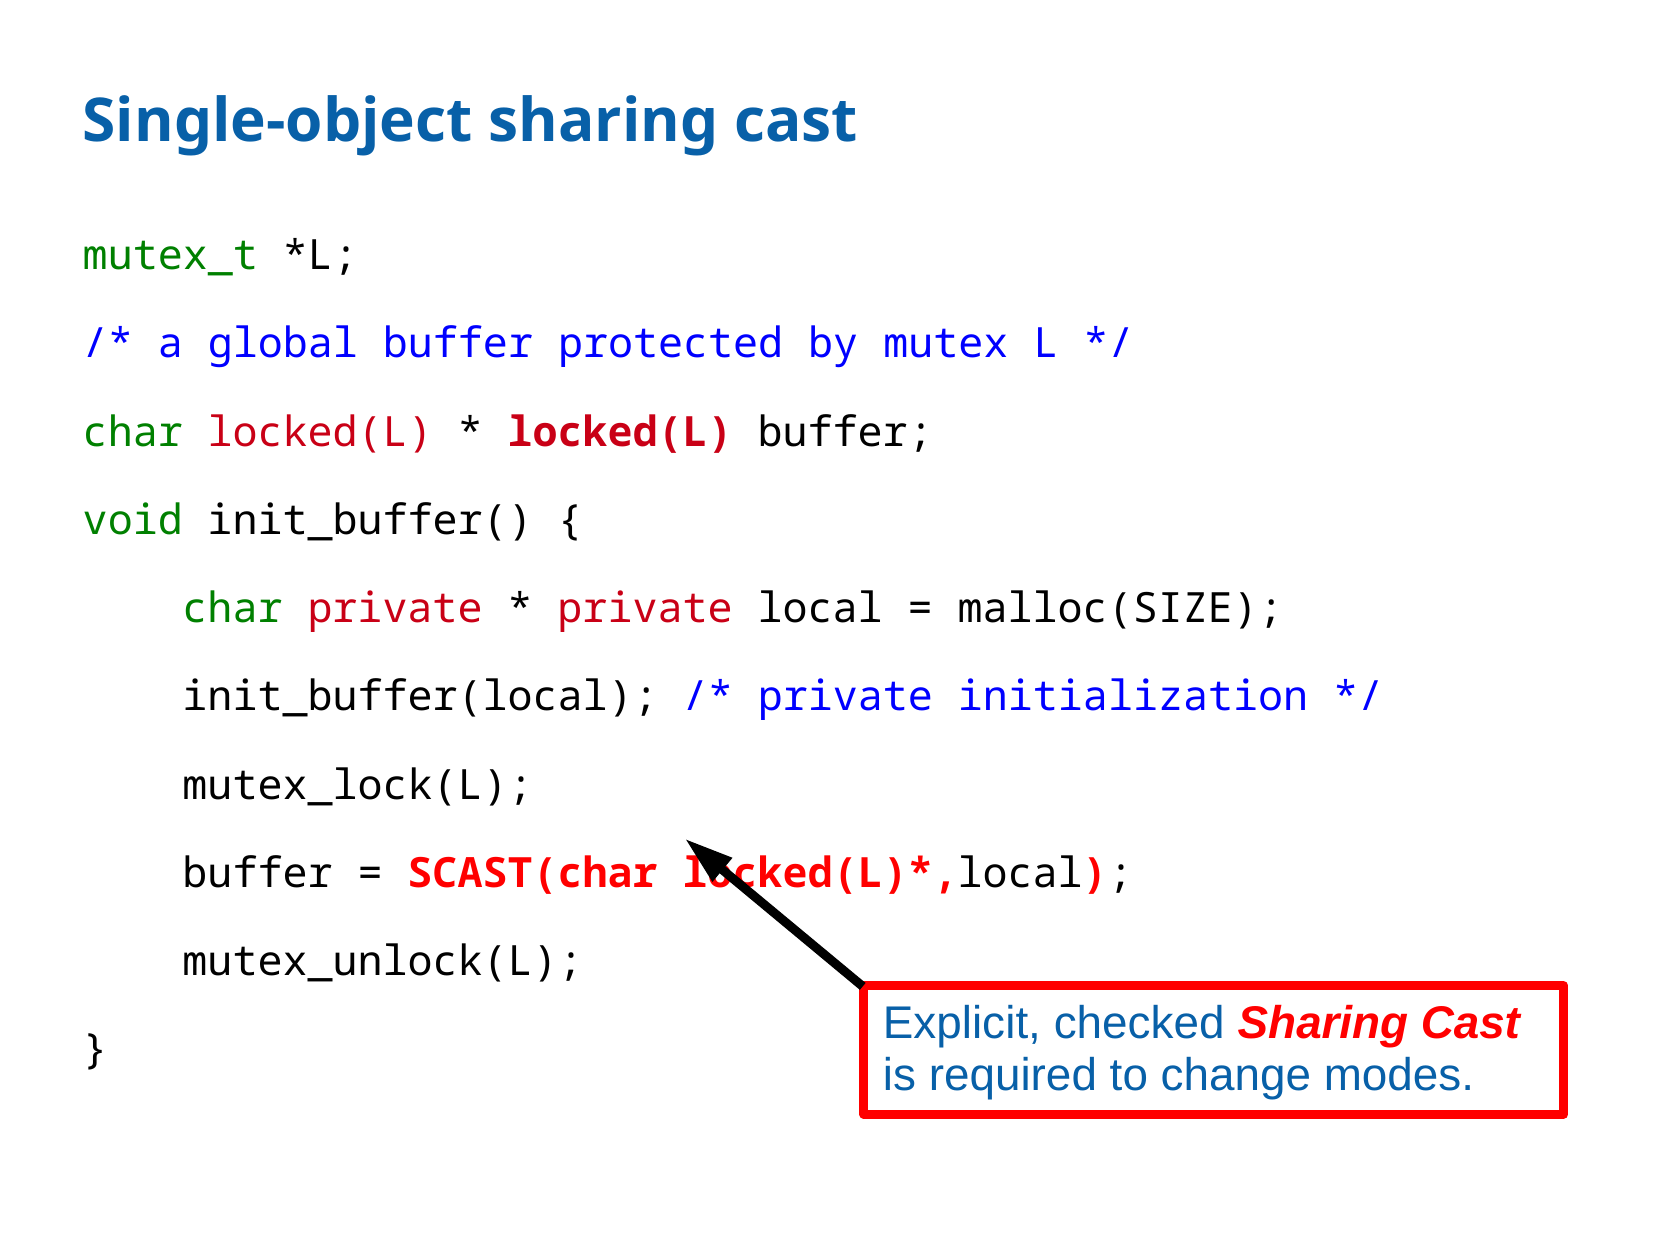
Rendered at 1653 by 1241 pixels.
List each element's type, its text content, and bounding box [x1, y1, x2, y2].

list mutex_t *L; /* a global buffer protected by mutex L */ char locked(L) * locked(L) buffer; void init_buffer() { char private * private local = malloc(SIZE); init_buffer(local); /* private initialization */ mutex_lock(L); buffer = SCAST(char locked(L)*,local); mutex_unlock(L); } [82, 225, 1571, 1095]
text_box Explicit, checked Sharing Cast is required to change modes. [863, 985, 1564, 1115]
title Single-object sharing cast [82, 49, 1571, 188]
